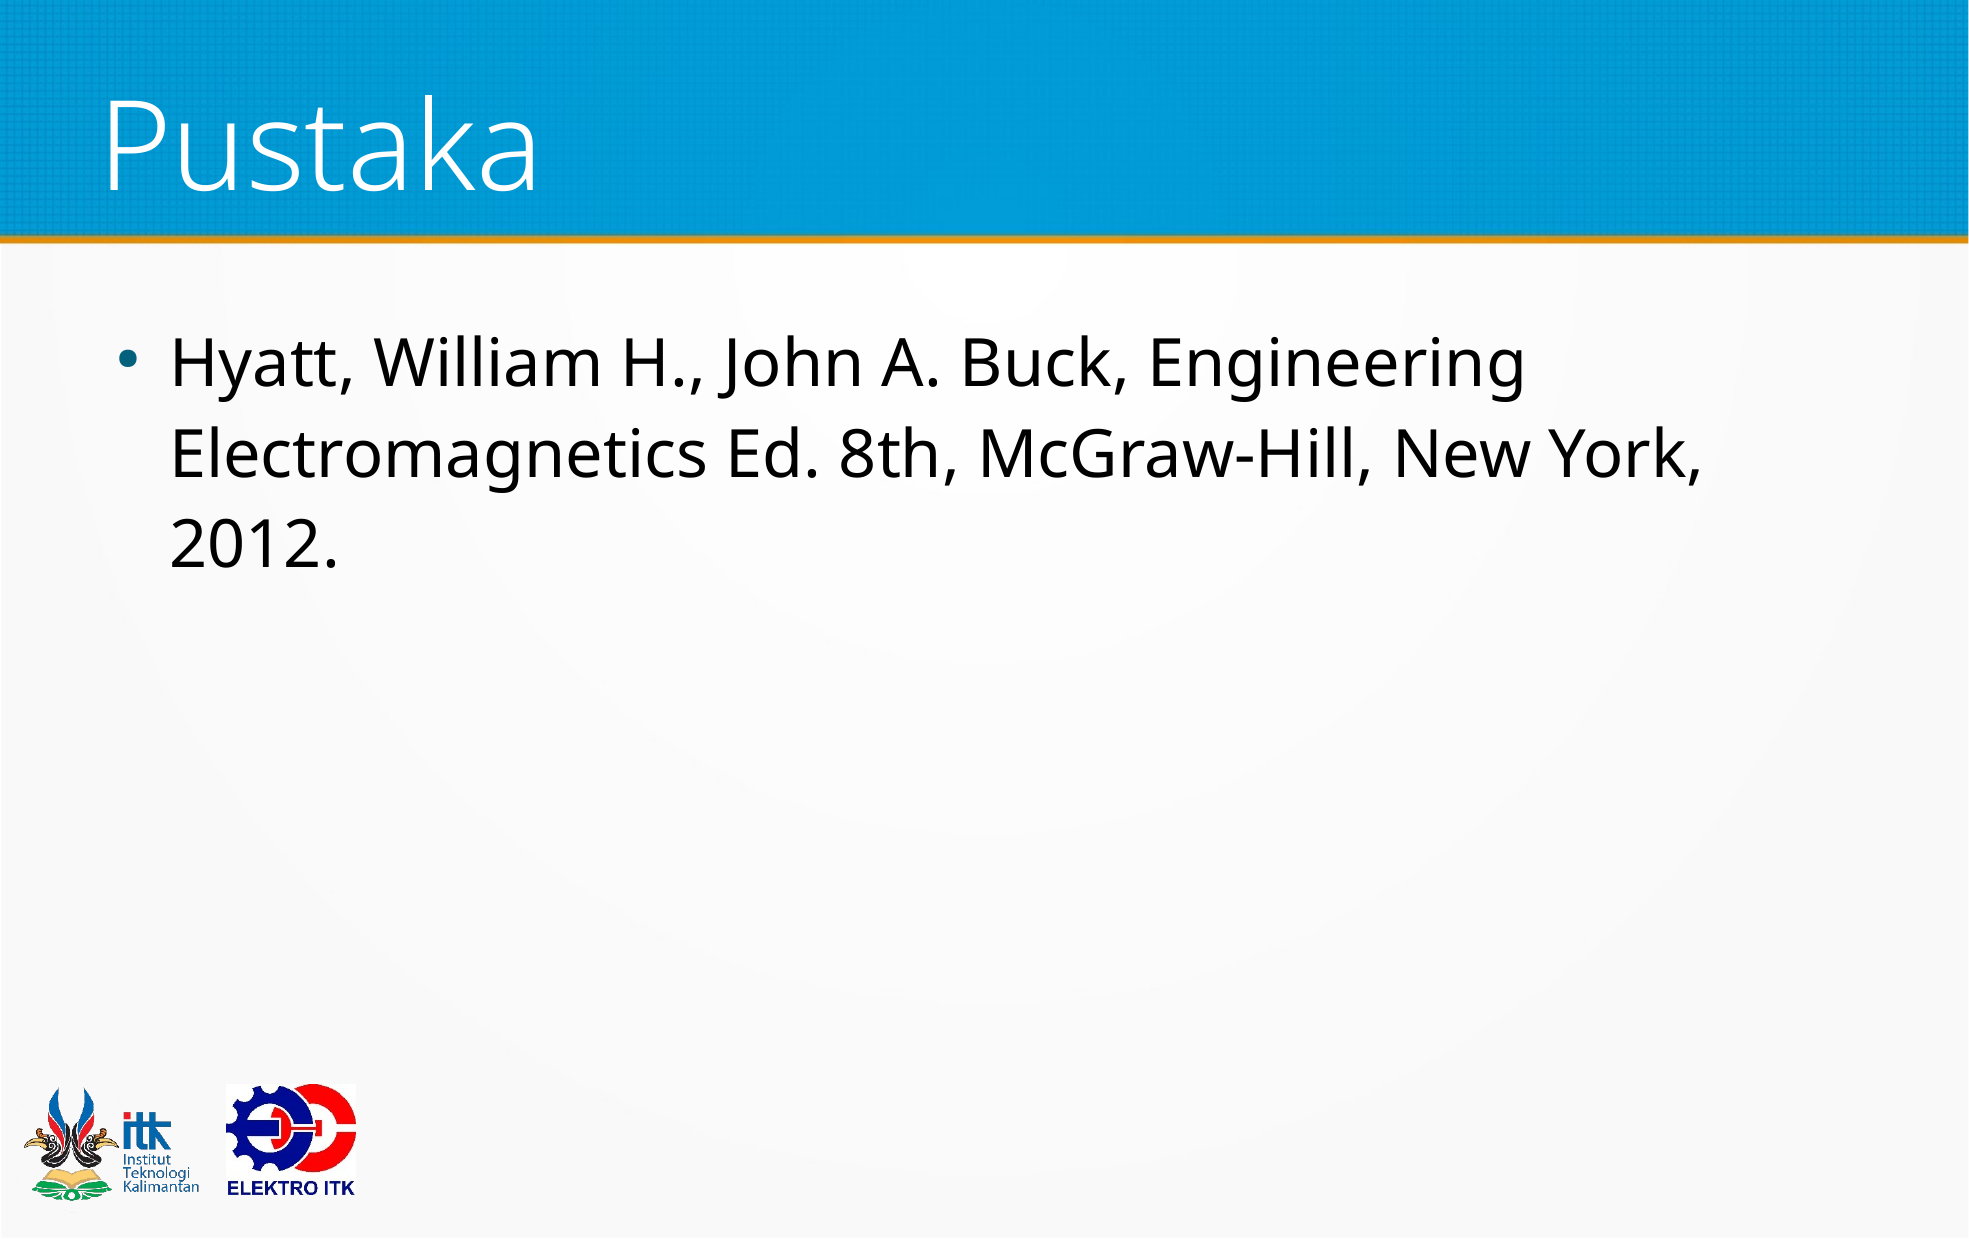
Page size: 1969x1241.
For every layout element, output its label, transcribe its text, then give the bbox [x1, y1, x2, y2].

list Hyatt, William H., John A. Buck, Engineering Electromagnetics Ed. 8th, McGraw-Hill, New York, 2012. [98, 315, 1861, 1081]
picture [0, 233, 1969, 1241]
title Pustaka [98, 19, 1870, 227]
